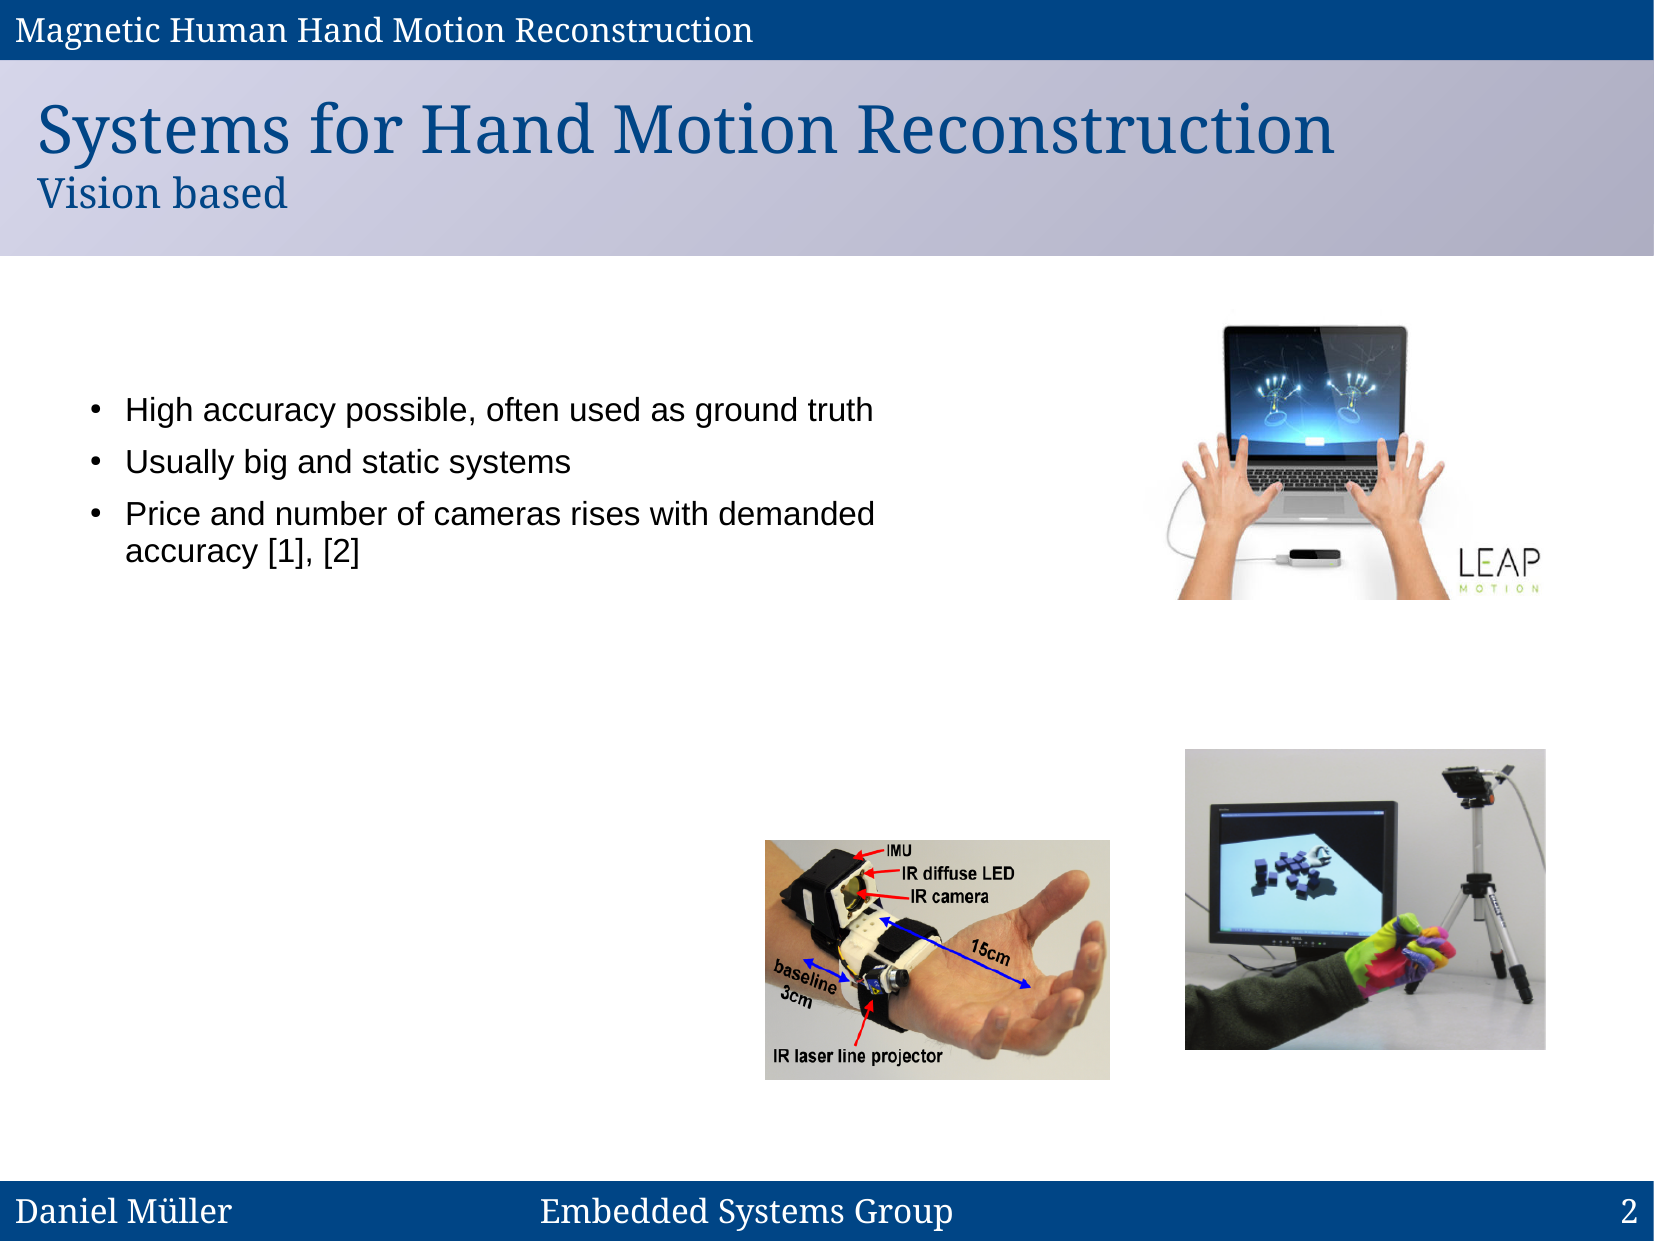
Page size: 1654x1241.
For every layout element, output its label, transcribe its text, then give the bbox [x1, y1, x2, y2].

picture [1080, 309, 1550, 601]
text_box High accuracy possible, often used as ground truth Usually big and static systems Price and number of cameras rises with demanded accuracy [1], [2] [75, 384, 916, 580]
picture [765, 839, 1111, 1081]
picture [1185, 749, 1546, 1051]
title Systems for Hand Motion Reconstruction Vision based [37, 47, 1411, 256]
